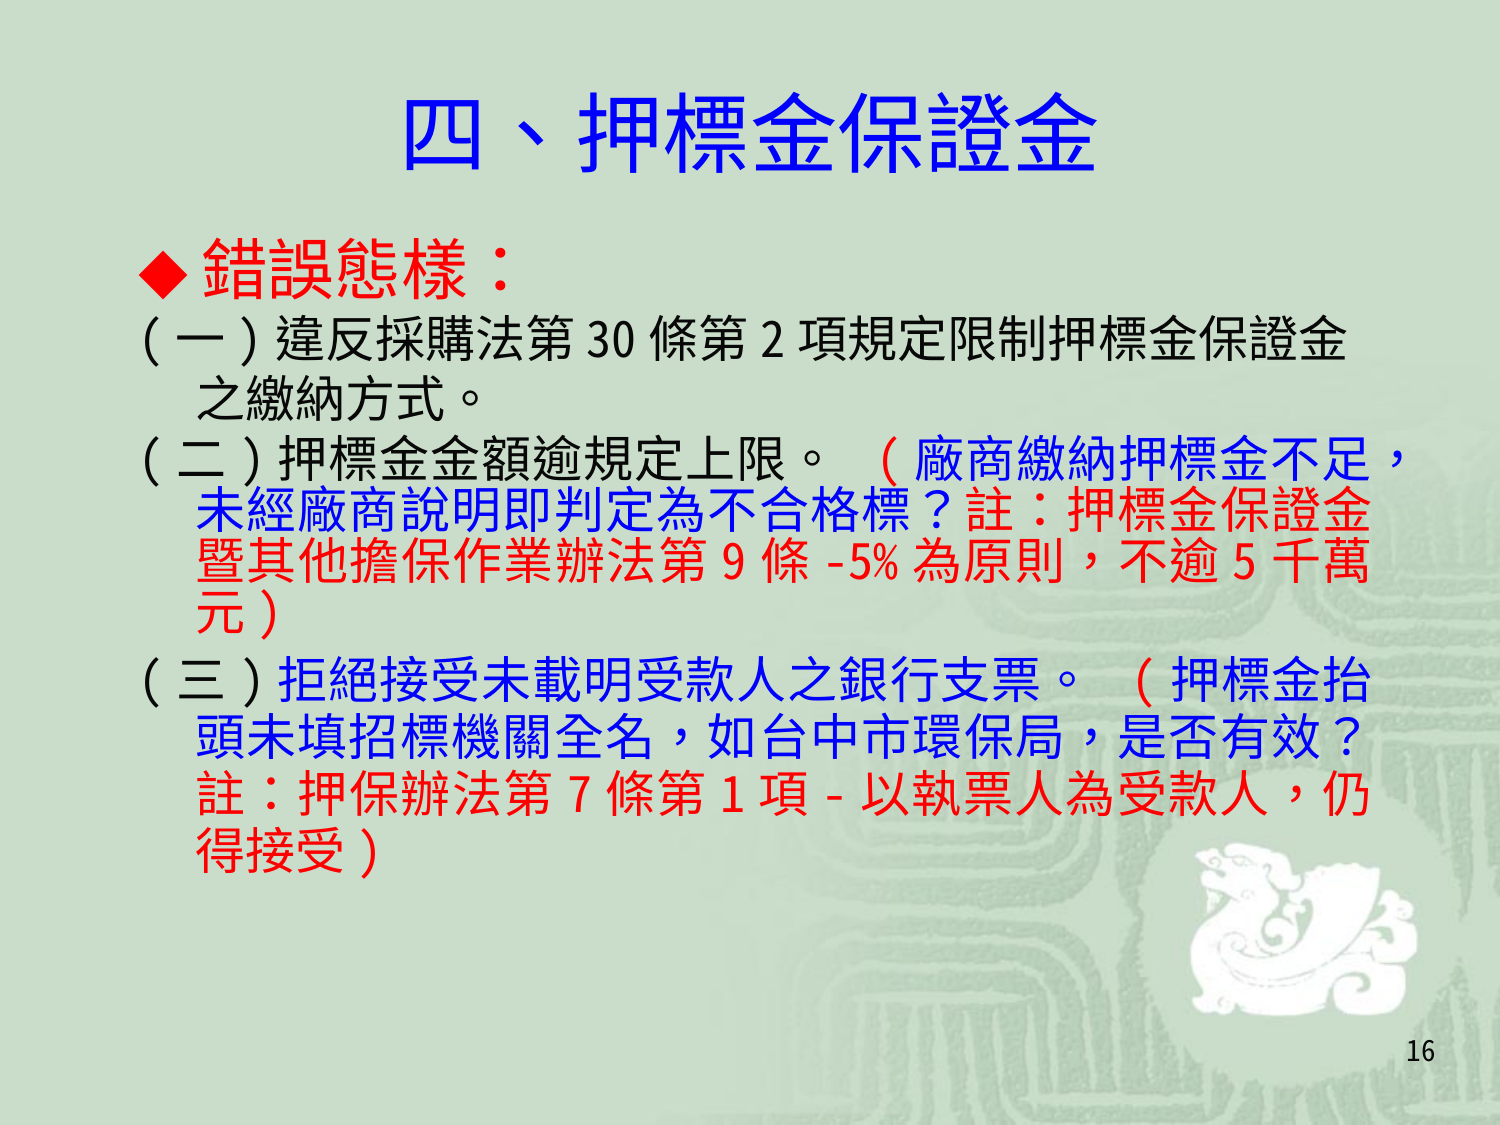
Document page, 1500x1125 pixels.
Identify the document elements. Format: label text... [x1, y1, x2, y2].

title 四、押標金保證金 [49, 37, 1451, 225]
text_box <編號> [1074, 1024, 1451, 1103]
picture [0, 0, 1500, 1125]
list ◆錯誤態樣： (一)違反採購法第30條第2項規定限制押標金保證金之繳納方式。 (二)押標金金額逾規定上限。 (廠商繳納押標金不足，未經廠商說明即判定為不合格標？註：押標金保證金暨其他擔保作業辦法第9條-5%為原則，不逾5千萬元) (三)拒絕接受未載明受款人之銀行支票。 (押標金抬頭未填招標機關全名，如台中市環保局，是否有效？註：押保辦法第7條第1項-以執票人為受款人，仍得接受) [123, 219, 1388, 958]
